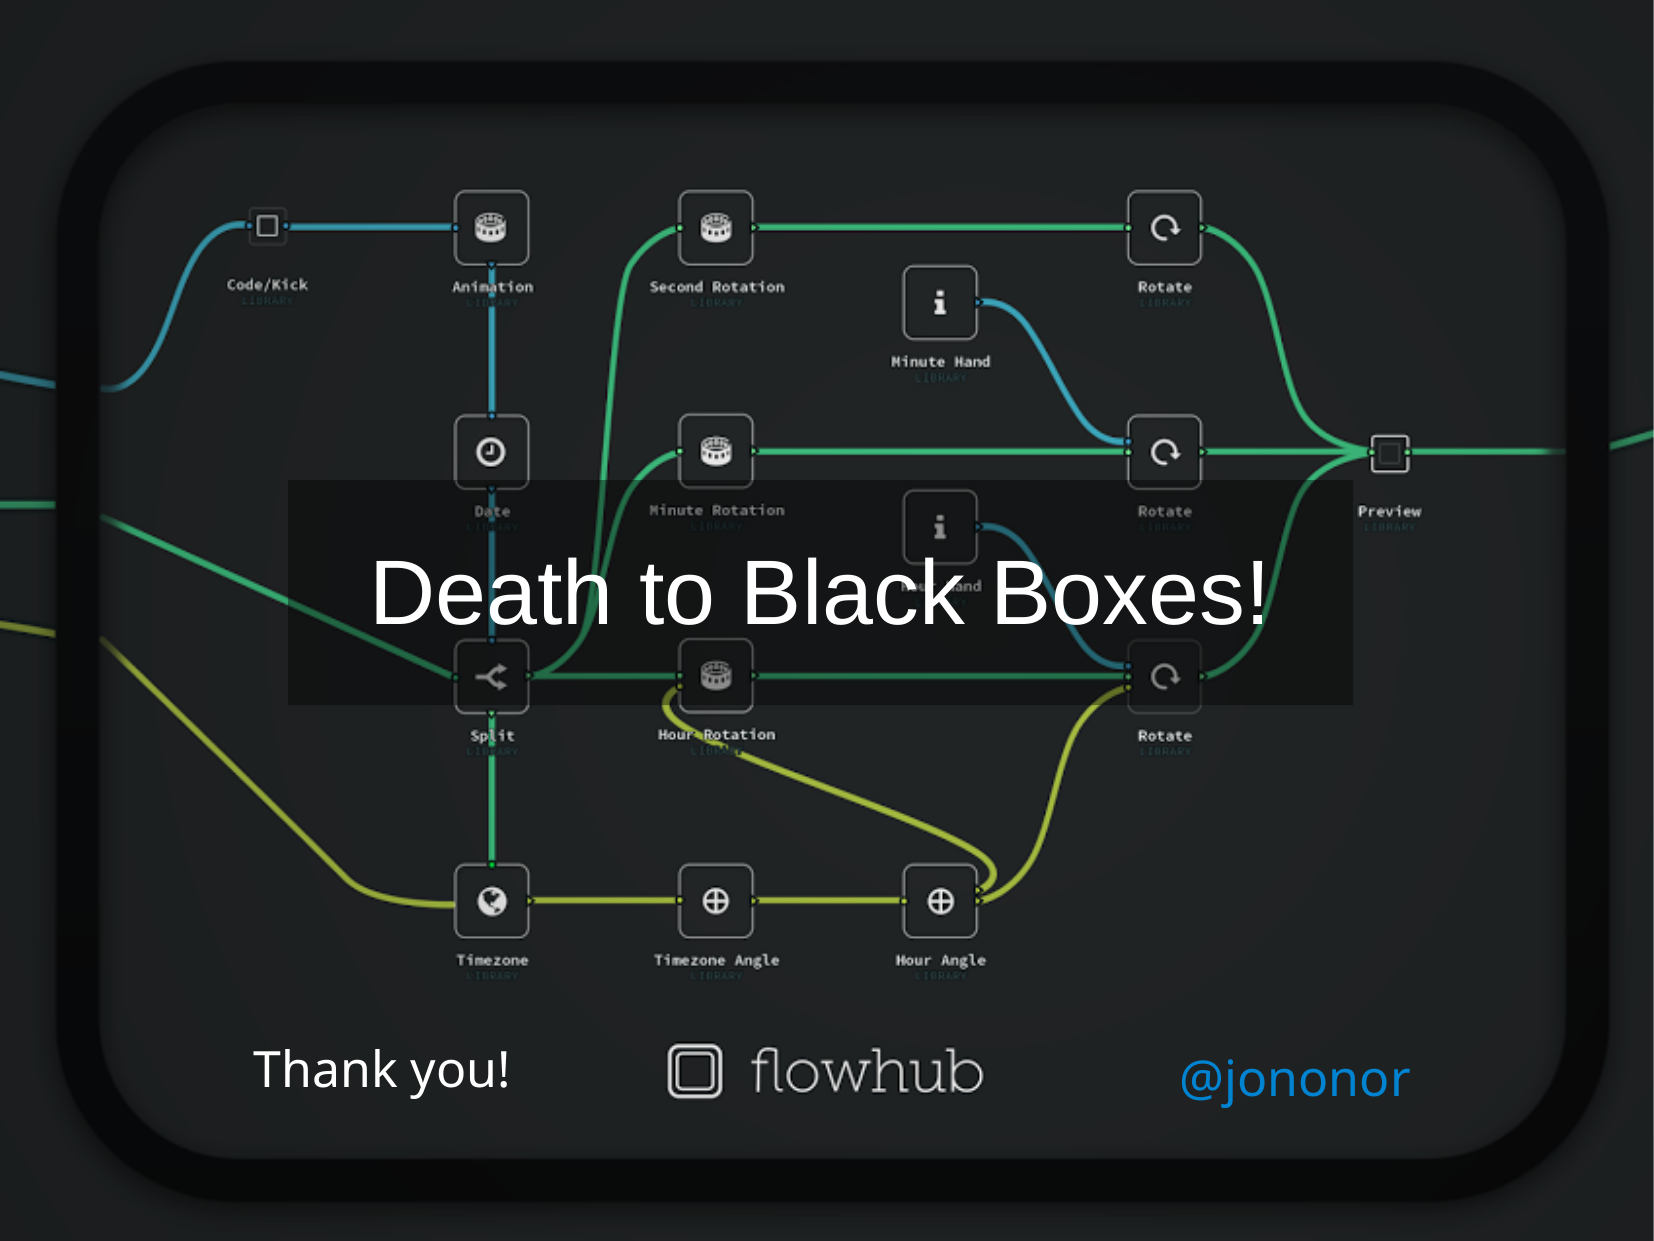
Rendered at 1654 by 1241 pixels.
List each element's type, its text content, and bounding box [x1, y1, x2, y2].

text_box @jononor [1135, 1035, 1456, 1119]
text_box Thank you! [180, 1026, 586, 1111]
picture [0, 0, 1654, 1241]
subtitle Death to Black Boxes! [288, 480, 1354, 706]
